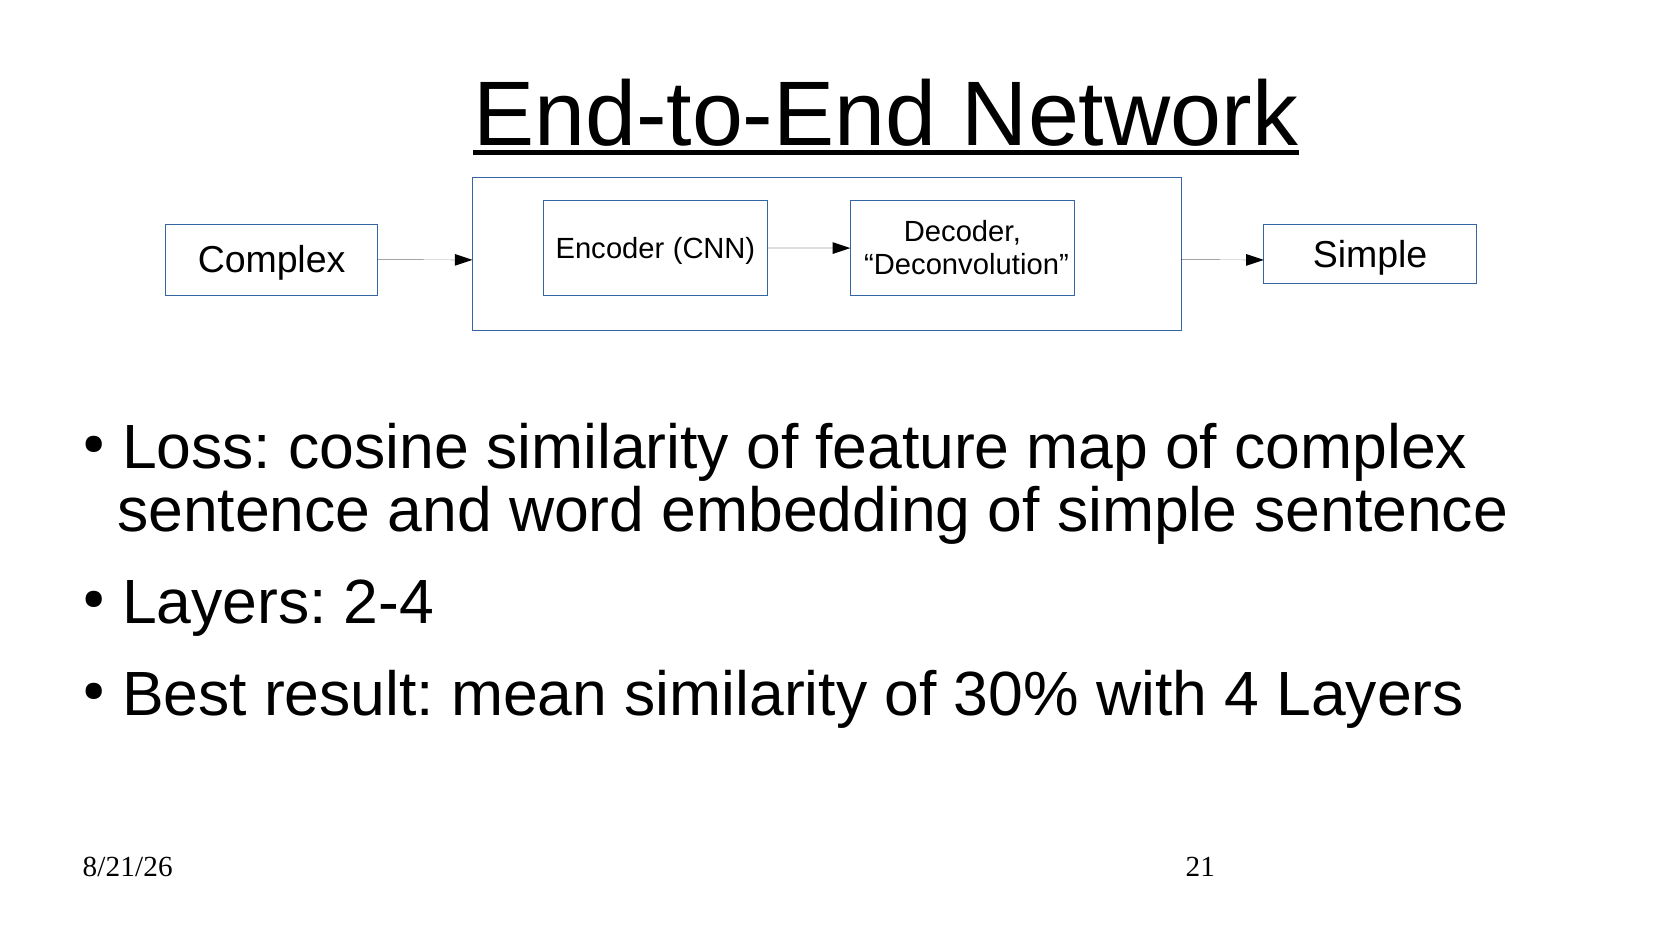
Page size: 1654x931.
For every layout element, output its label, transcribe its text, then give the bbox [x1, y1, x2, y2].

text_box [82, 847, 468, 912]
text_box Simple [1263, 224, 1477, 284]
text_box Complex [165, 224, 378, 296]
list [70, 389, 1560, 781]
text_box Decoder, “Deconvolution” [850, 200, 1075, 296]
text_box Encoder (CNN) [543, 200, 768, 296]
list Loss: cosine similarity of feature map of complex sentence and word embedding of simple sentence Layers: 2-4 Best result: mean similarity of 30% with 4 Layers [82, 318, 1571, 758]
text_box End-to-End Network [481, 54, 1291, 177]
text_box [1185, 847, 1571, 912]
